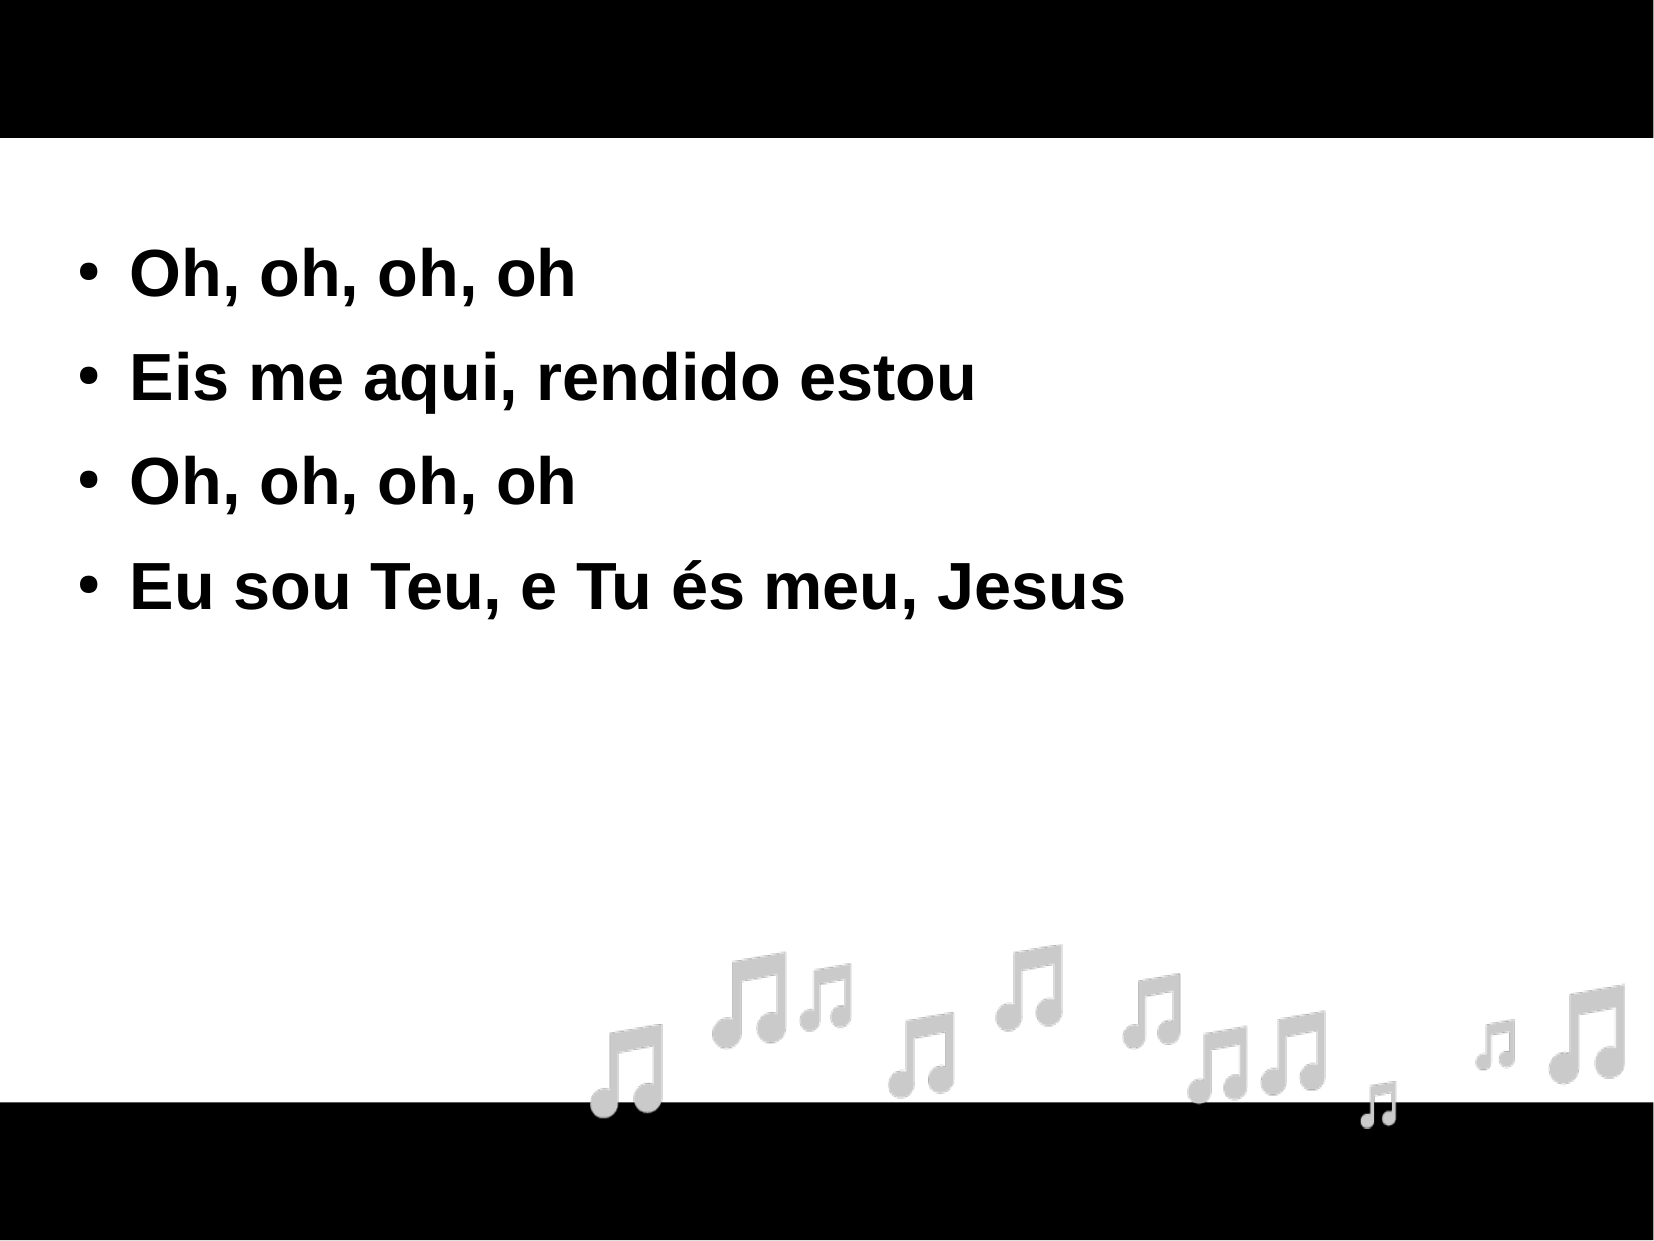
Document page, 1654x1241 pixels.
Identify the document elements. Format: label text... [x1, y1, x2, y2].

list Oh, oh, oh, oh Eis me aqui, rendido estou Oh, oh, oh, oh Eu sou Teu, e Tu és meu, Jesus [59, 236, 1595, 1024]
